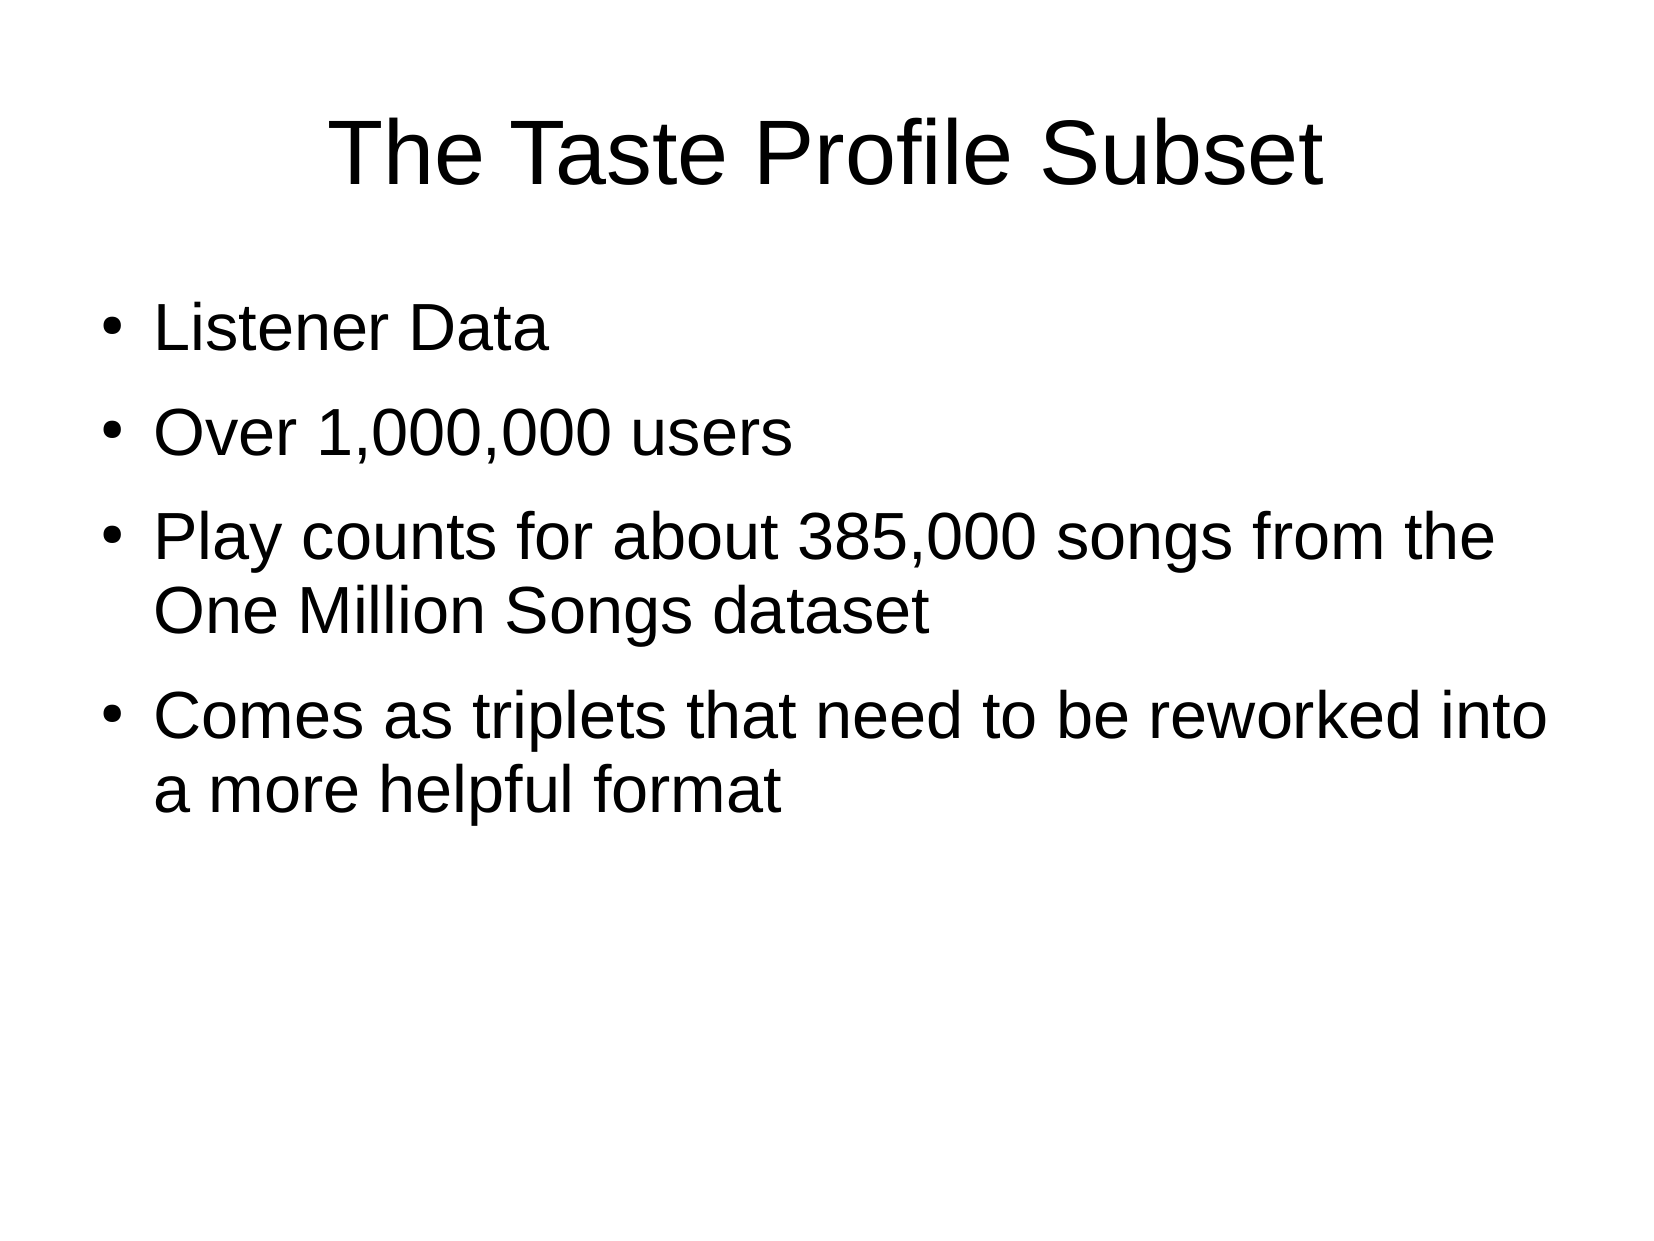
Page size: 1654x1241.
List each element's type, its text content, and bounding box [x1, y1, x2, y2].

title The Taste Profile Subset [82, 49, 1571, 257]
list Listener Data Over 1,000,000 users Play counts for about 385,000 songs from the One Million Songs dataset Comes as triplets that need to be reworked into a more helpful format [82, 290, 1571, 1010]
